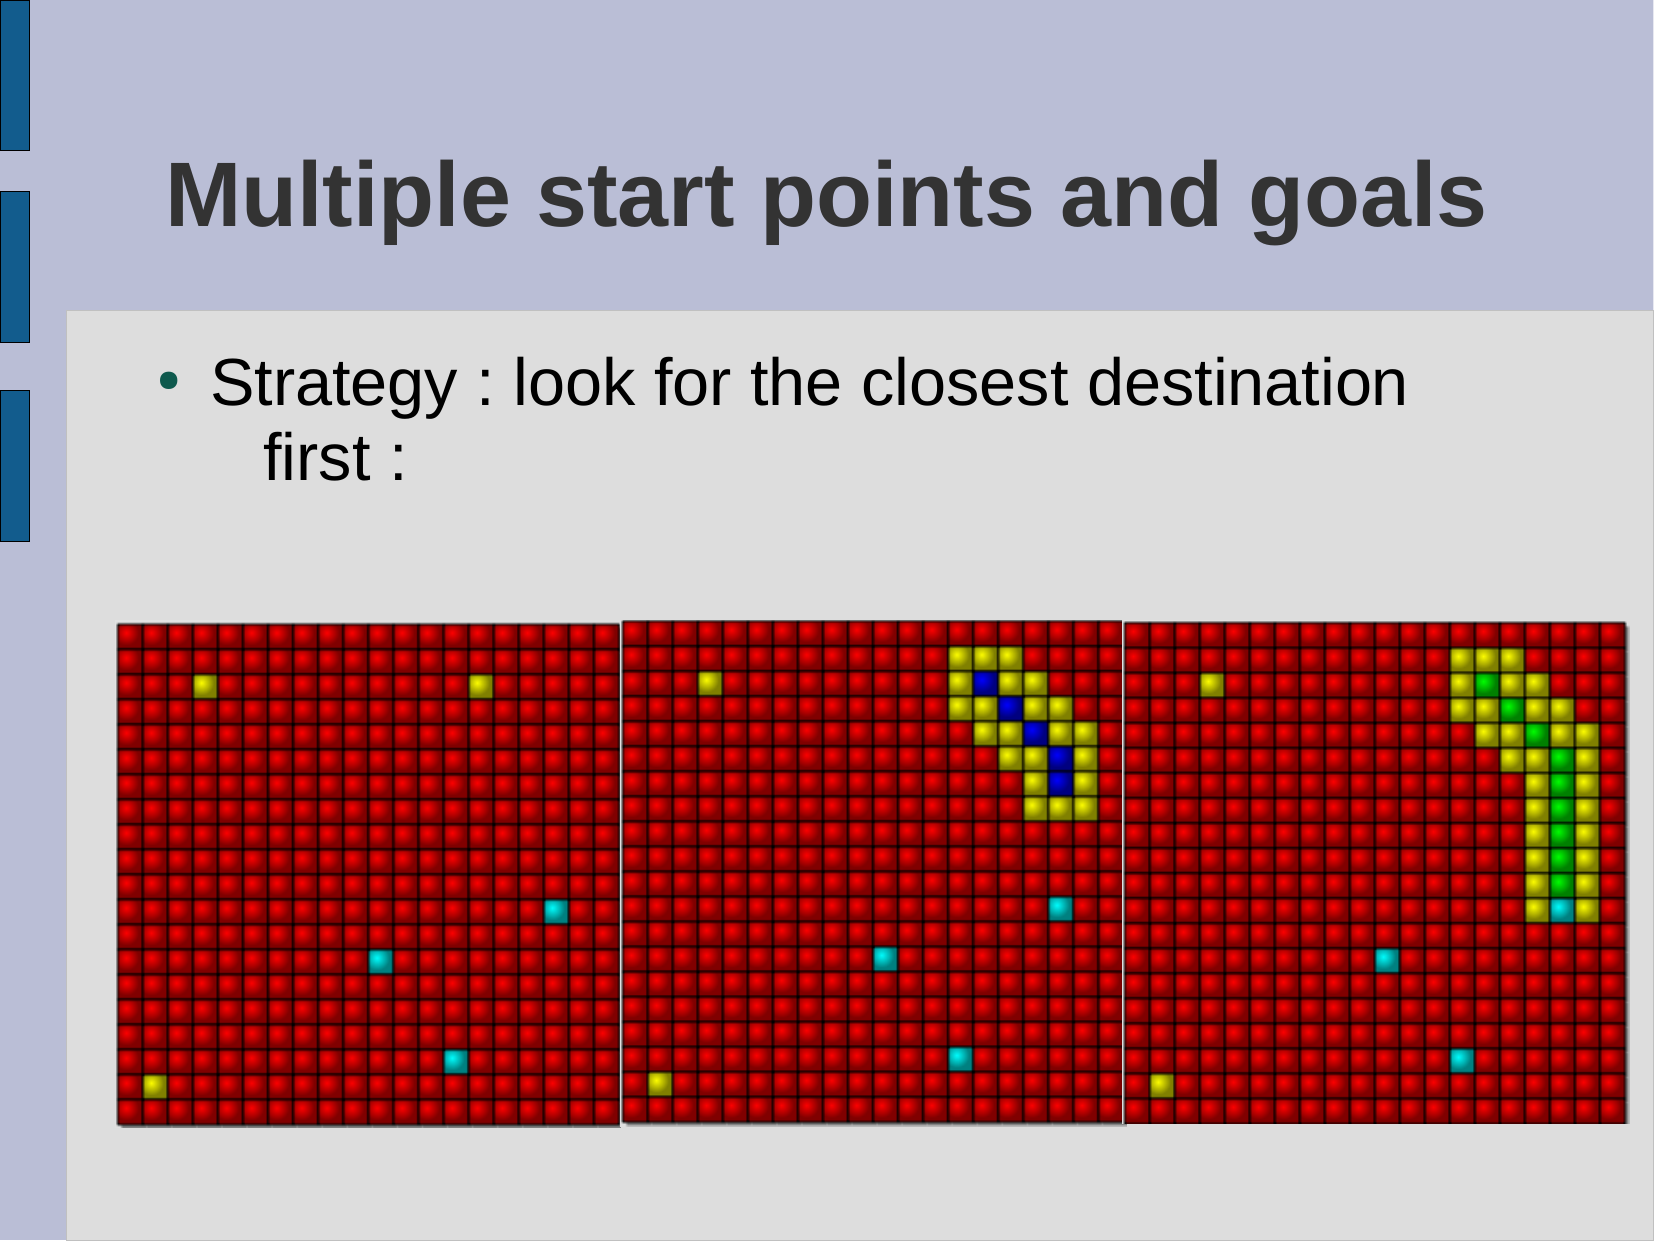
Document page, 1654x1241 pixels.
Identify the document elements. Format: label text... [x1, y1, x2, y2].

picture [115, 620, 1630, 1128]
list Strategy : look for the closest destination first : [121, 344, 1534, 620]
title Multiple start points and goals [121, 91, 1534, 299]
